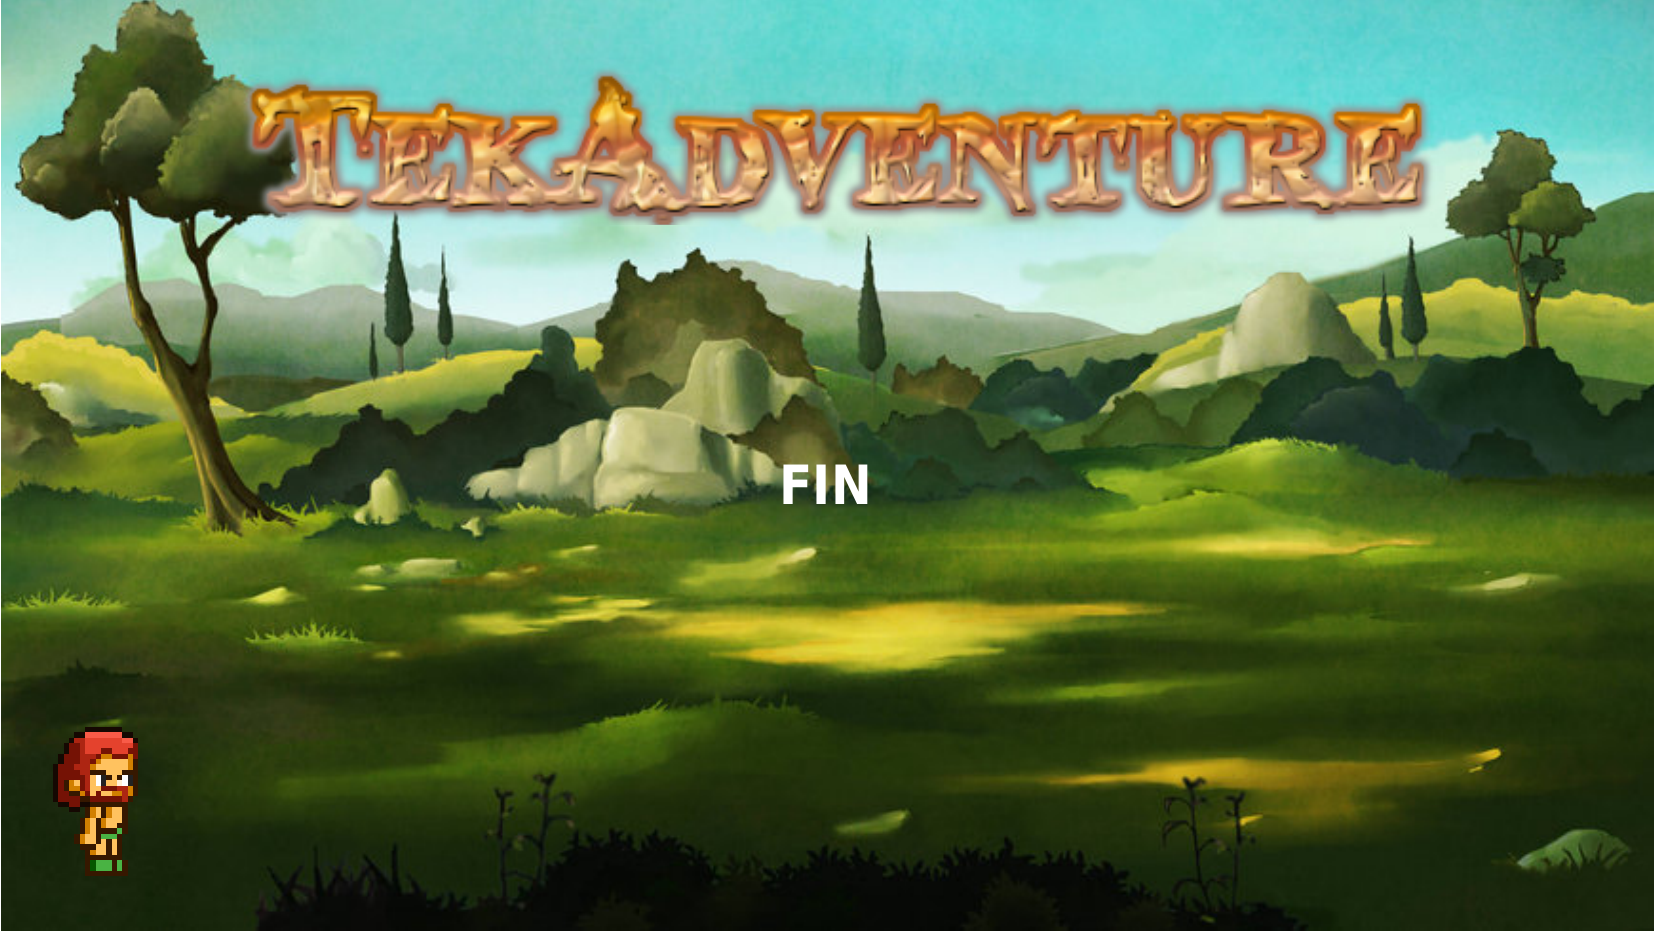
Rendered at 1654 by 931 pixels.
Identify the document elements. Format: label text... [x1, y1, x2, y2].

picture [0, 0, 1654, 931]
text_box FIN [765, 446, 887, 526]
